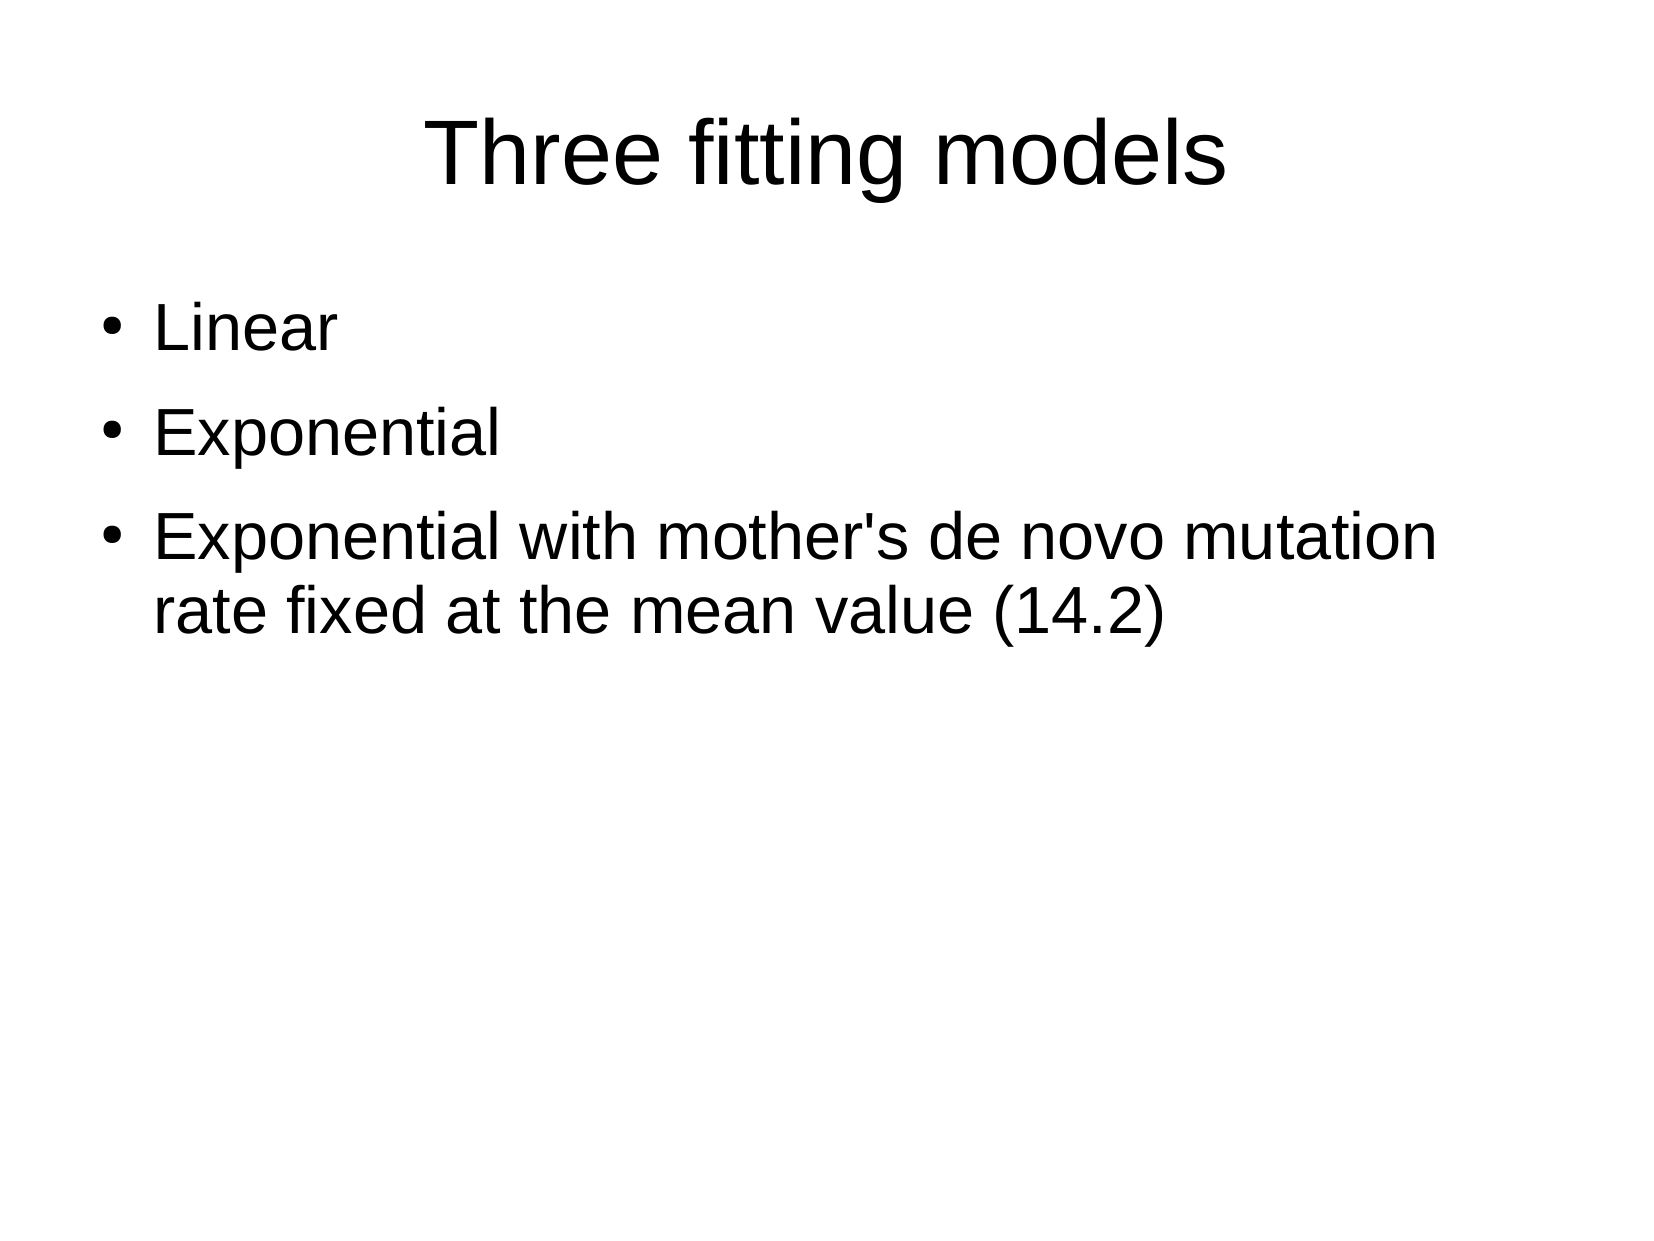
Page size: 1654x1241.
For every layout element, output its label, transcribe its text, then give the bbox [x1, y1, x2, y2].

title Three fitting models [82, 49, 1571, 257]
list Linear Exponential Exponential with mother's de novo mutation rate fixed at the mean value (14.2) [82, 290, 1538, 1010]
